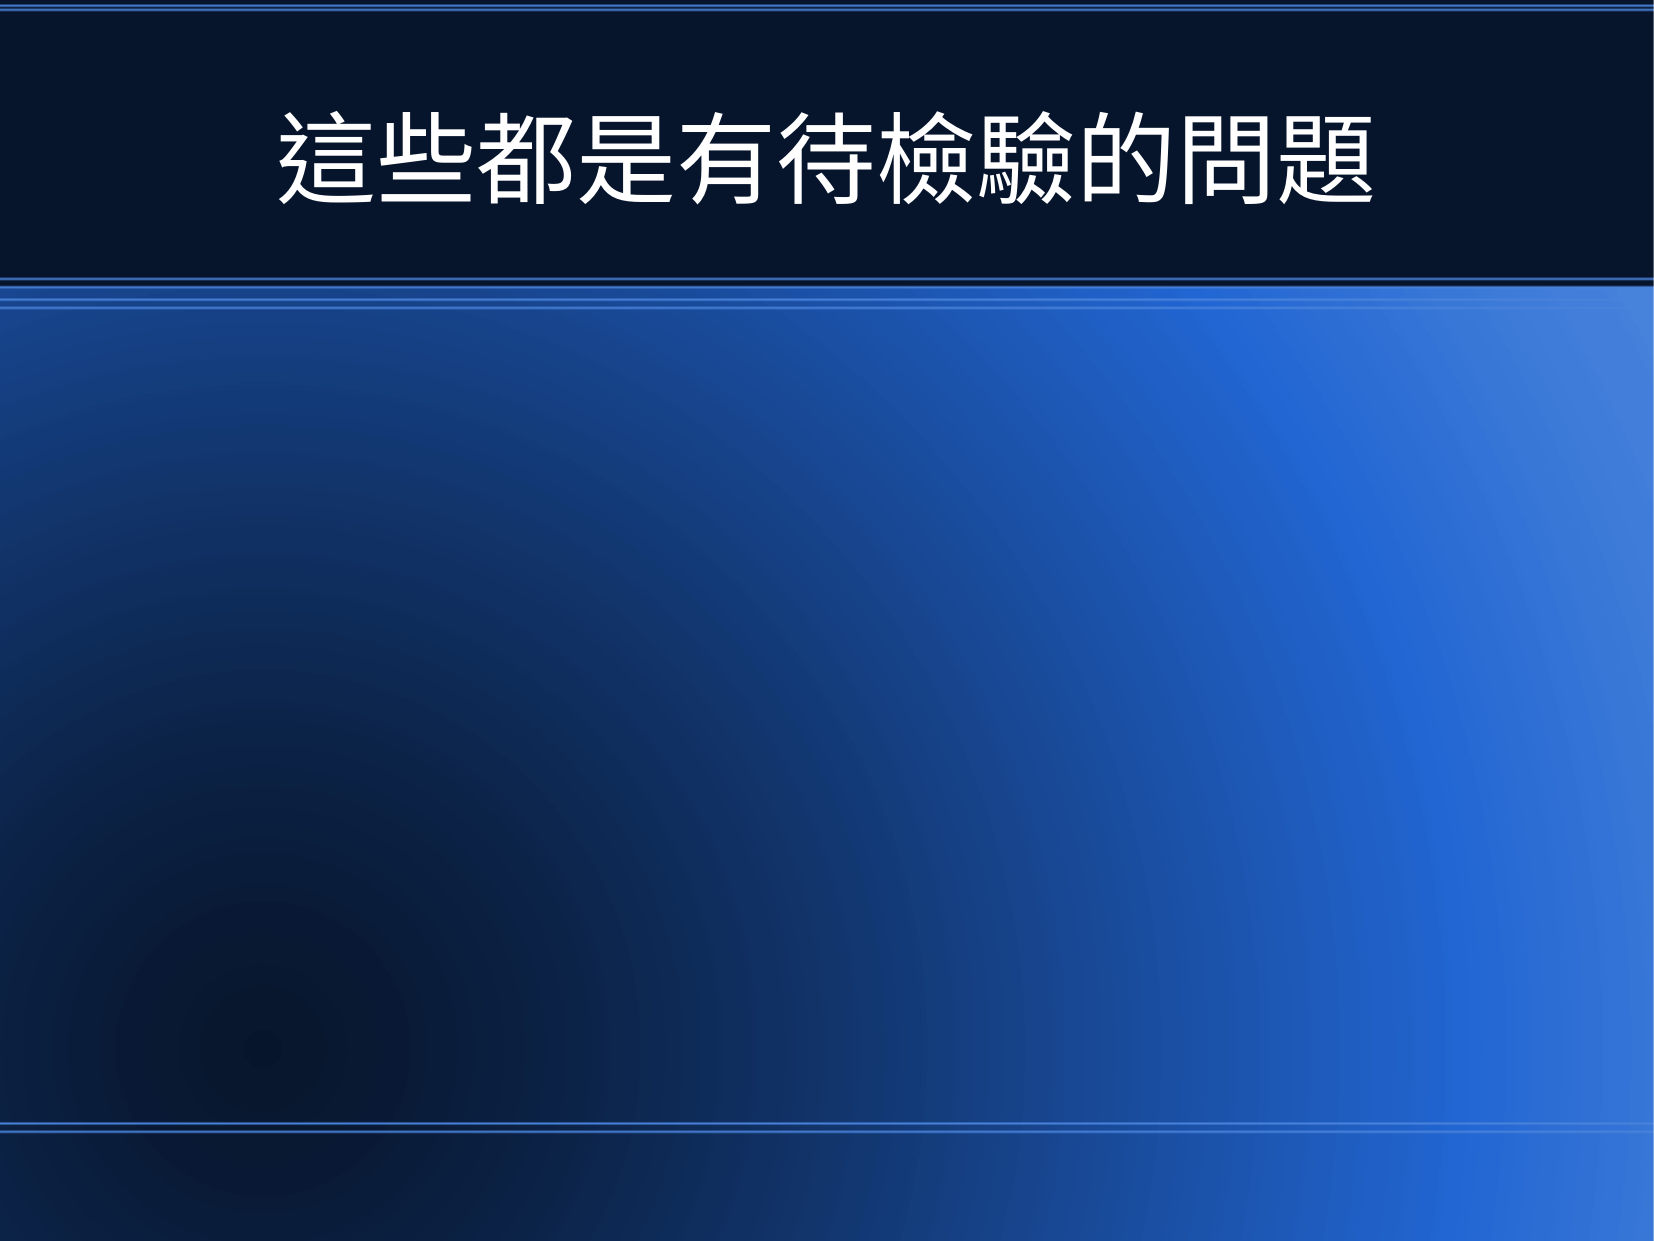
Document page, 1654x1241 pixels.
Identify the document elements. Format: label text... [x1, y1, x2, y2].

title 這些都是有待檢驗的問題 [82, 49, 1571, 257]
picture [0, 0, 1654, 1241]
